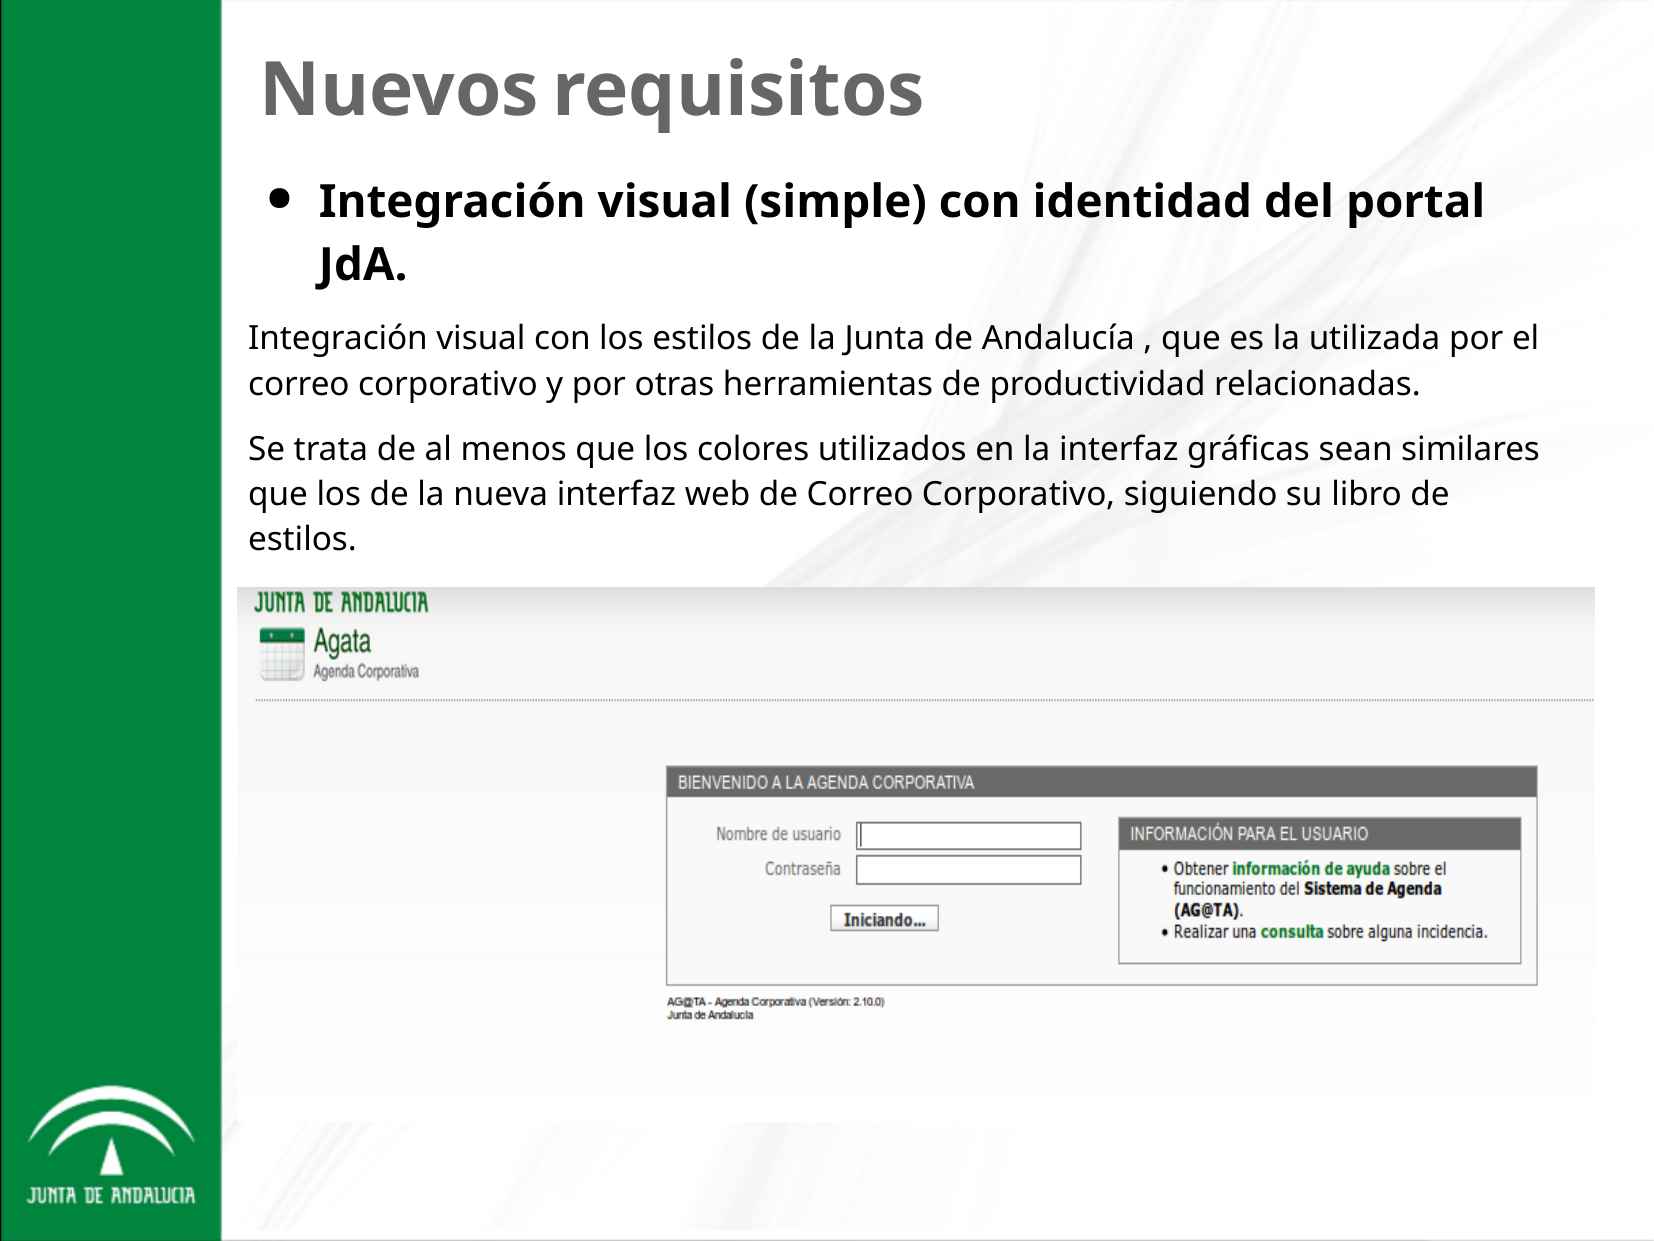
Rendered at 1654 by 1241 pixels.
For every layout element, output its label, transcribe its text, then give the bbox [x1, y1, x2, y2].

picture [0, 0, 1654, 1241]
list Integración visual (simple) con identidad del portal JdA. Integración visual con los estilos de la Junta de Andalucía , que es la utilizada por el correo corporativo y por otras herramientas de productividad relacionadas. Se trata de al menos que los colores utilizados en la interfaz gráficas sean similares que los de la nueva interfaz web de Correo Corporativo, siguiendo su libro de estilos. [248, 168, 1565, 587]
title [259, 37, 1577, 136]
